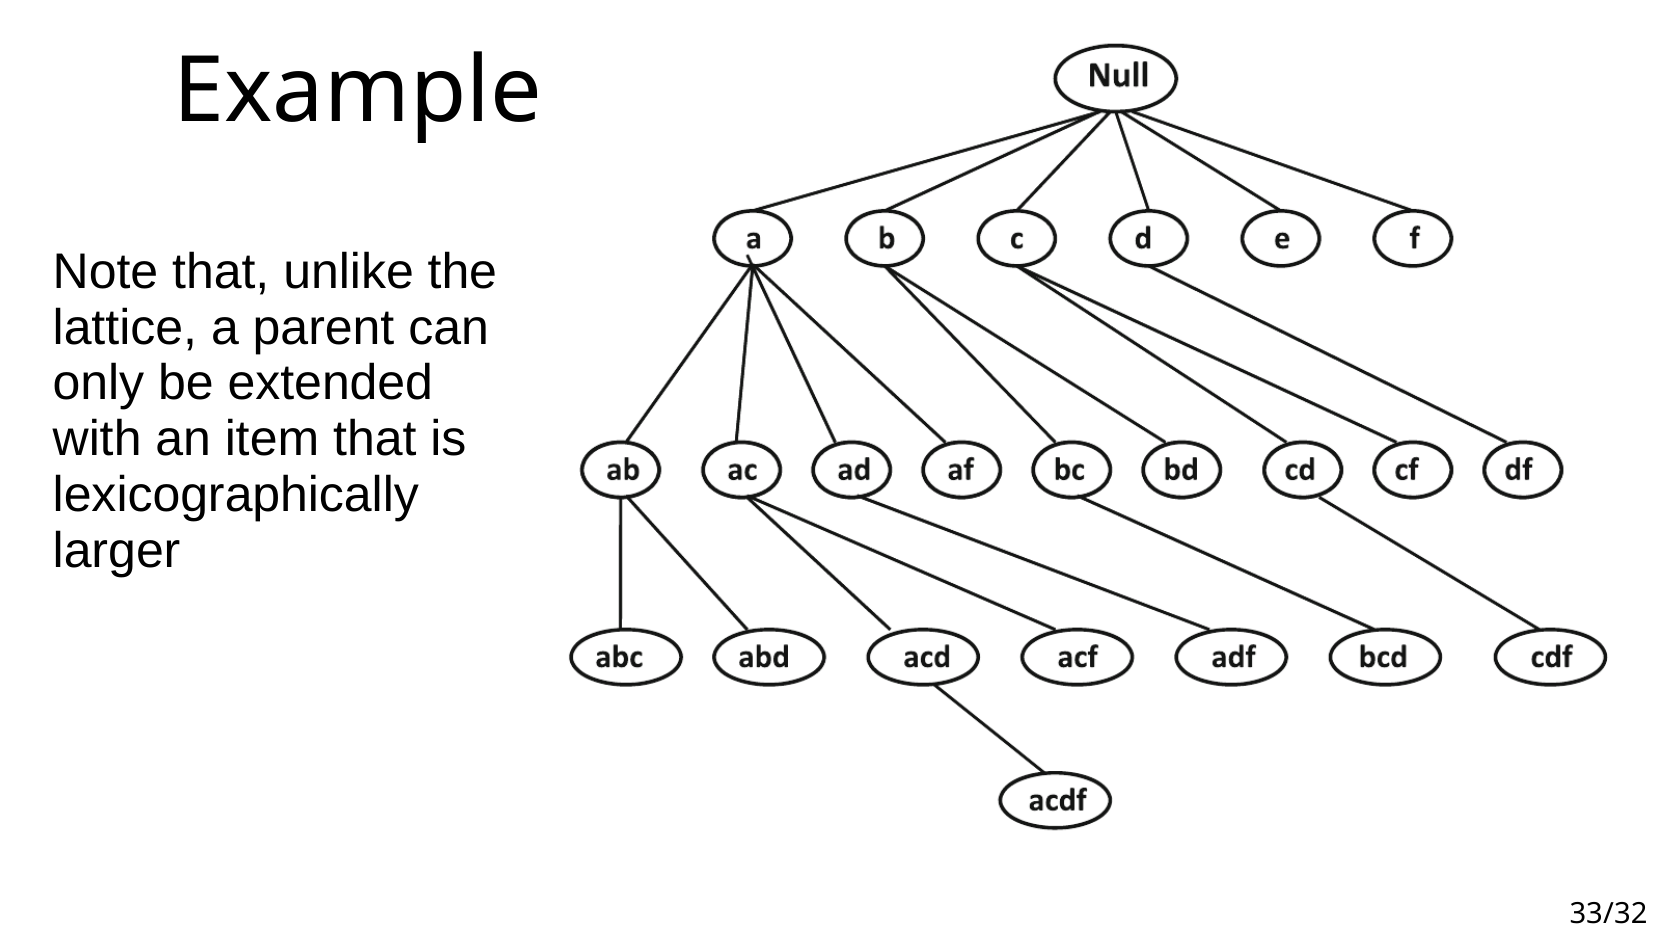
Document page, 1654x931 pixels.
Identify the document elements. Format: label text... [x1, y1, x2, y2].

text_box Note that, unlike the lattice, a parent can only be extended with an item that is lexicographically larger [37, 235, 519, 768]
picture [515, 24, 1634, 850]
title Example [82, 1, 634, 170]
